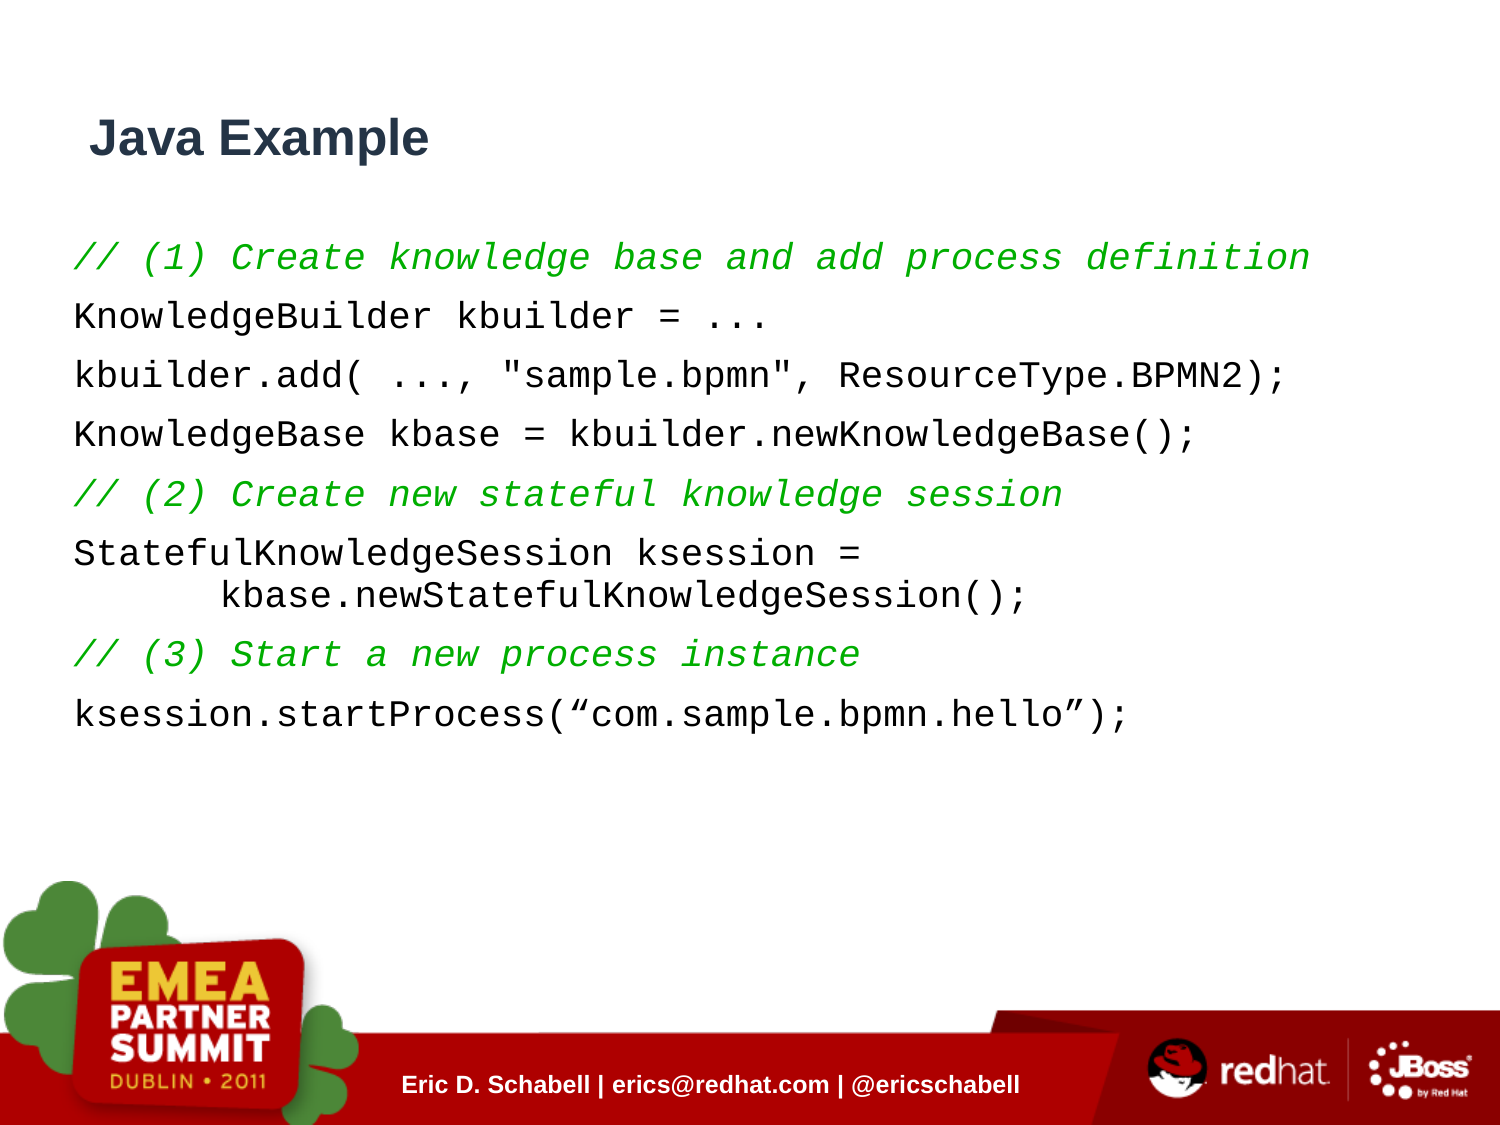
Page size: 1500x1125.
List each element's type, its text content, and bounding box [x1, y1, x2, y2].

title Java Example [74, 50, 1425, 221]
picture [0, 881, 1500, 1125]
list // (1) Create knowledge base and add process definition KnowledgeBuilder kbuilder = ... kbuilder.add( ..., "sample.bpmn", ResourceType.BPMN2); KnowledgeBase kbase = kbuilder.newKnowledgeBase(); // (2) Create new stateful knowledge session StatefulKnowledgeSession ksession = kbase.newStatefulKnowledgeSession(); // (3) Start a new process instance ksession.startProcess(“com.sample.bpmn.hello”); [73, 238, 1424, 943]
